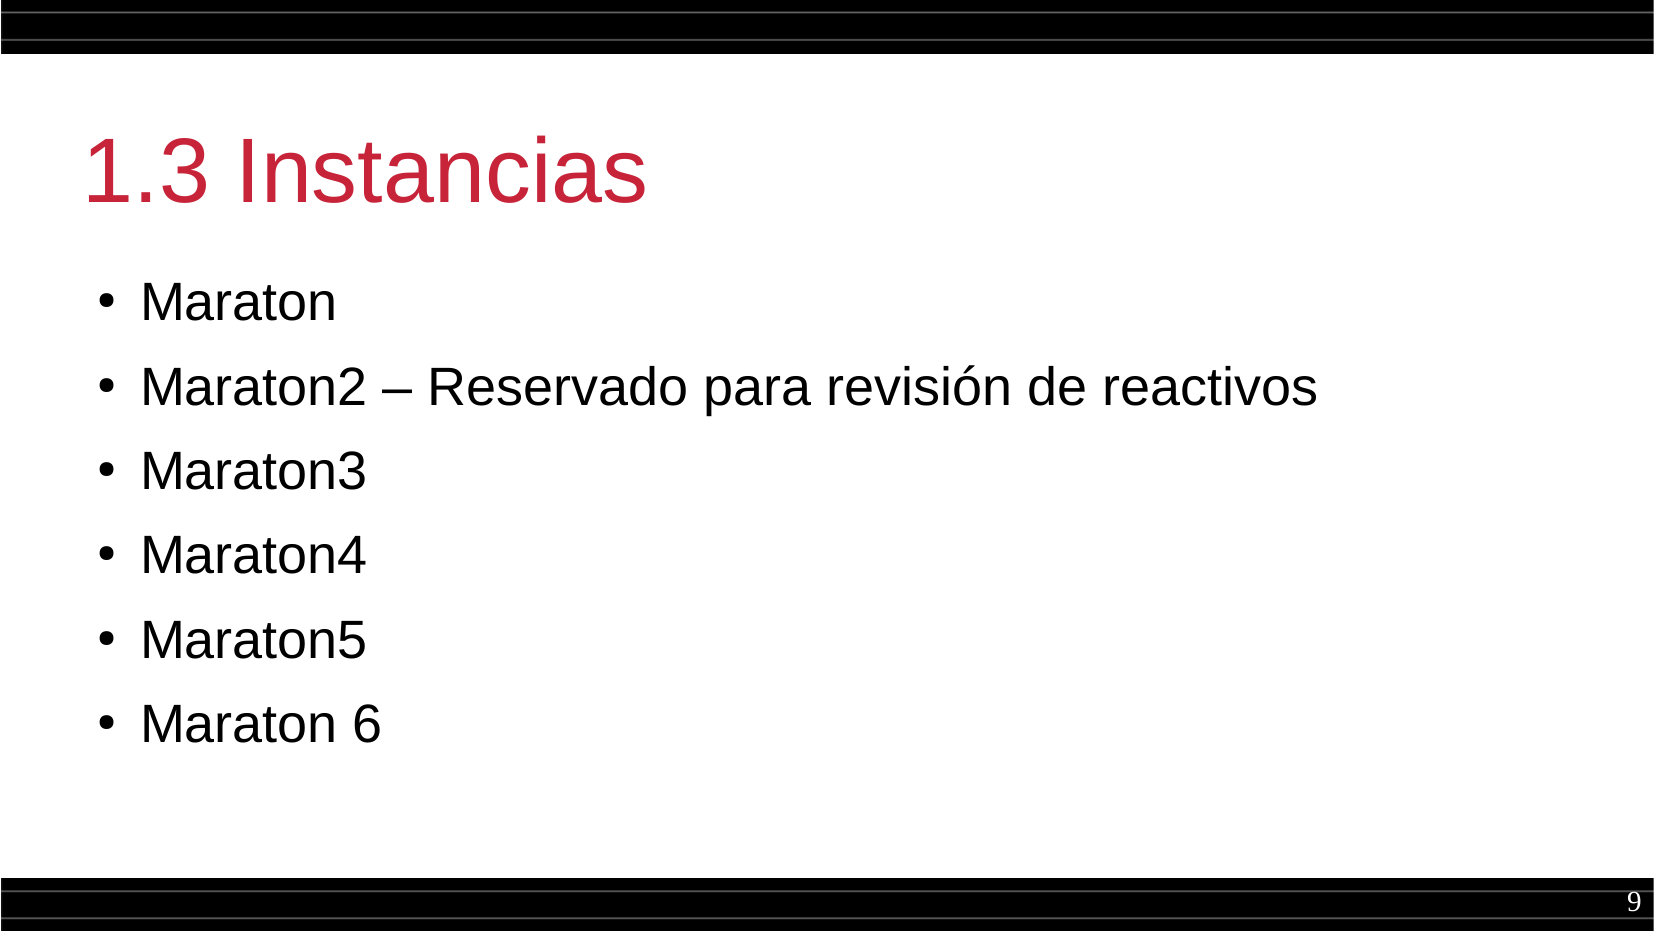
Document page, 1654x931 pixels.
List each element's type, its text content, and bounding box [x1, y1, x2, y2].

list Maraton Maraton2 – Reservado para revisión de reactivos Maraton3 Maraton4 Maraton5 Maraton 6 [82, 271, 1571, 758]
picture [1, 0, 1654, 54]
title 1.3 Instancias [82, 92, 1571, 249]
picture [1, 878, 1654, 931]
